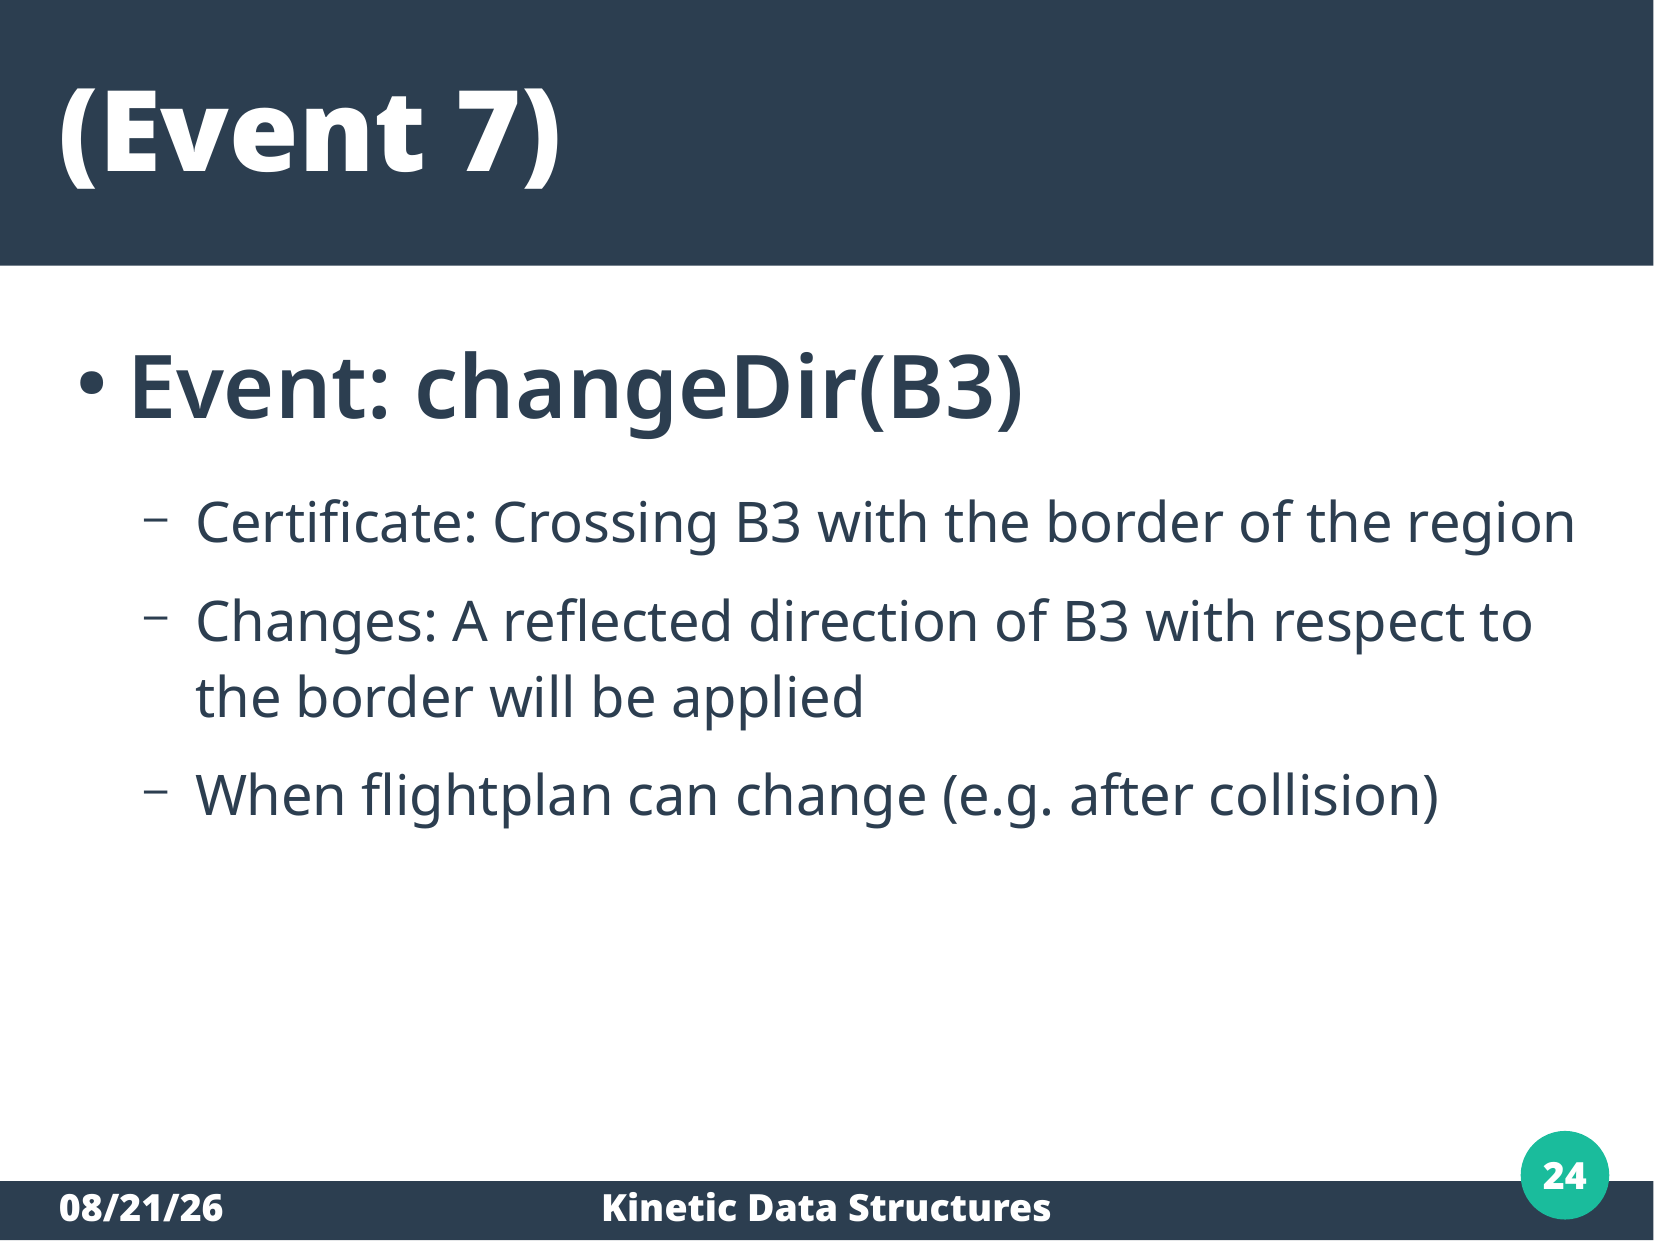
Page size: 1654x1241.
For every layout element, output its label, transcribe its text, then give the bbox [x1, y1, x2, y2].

list Event: changeDir(B3) Certificate: Crossing B3 with the border of the region Changes: A reflected direction of B3 with respect to the border will be applied When flightplan can change (e.g. after collision) [59, 324, 1595, 910]
title (Event 7) [59, 49, 1595, 207]
